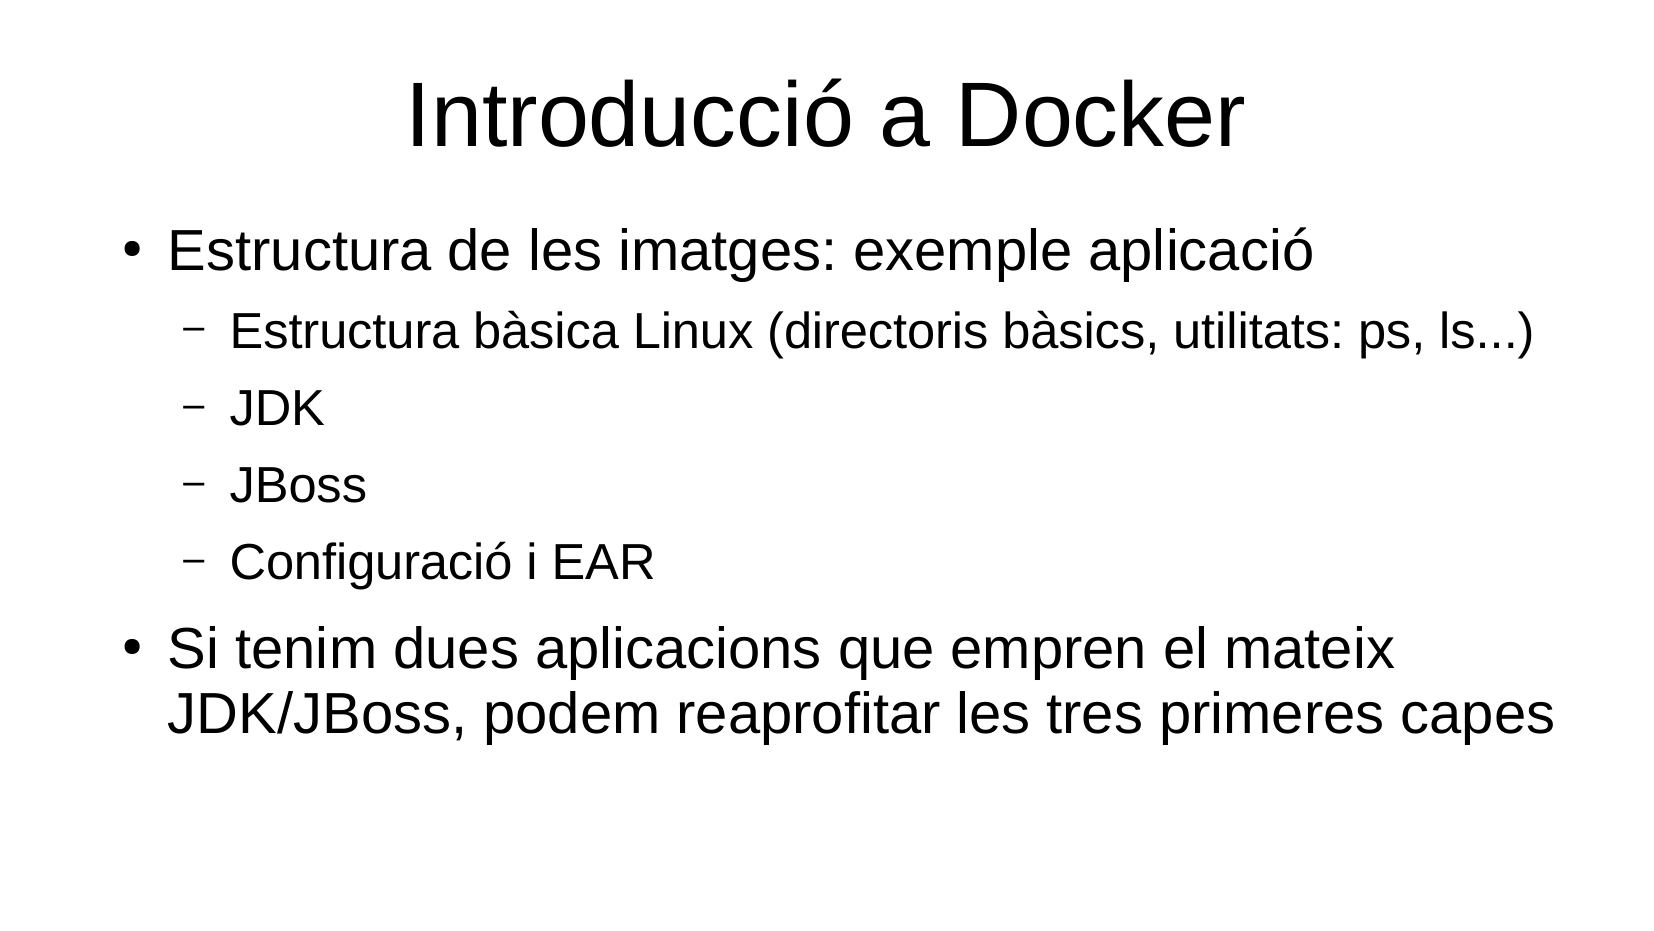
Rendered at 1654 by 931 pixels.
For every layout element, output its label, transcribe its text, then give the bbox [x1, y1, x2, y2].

list Estructura de les imatges: exemple aplicació Estructura bàsica Linux (directoris bàsics, utilitats: ps, ls...) JDK JBoss Configuració i EAR Si tenim dues aplicacions que empren el mateix JDK/JBoss, podem reaprofitar les tres primeres capes [106, 217, 1595, 758]
title Introducció a Docker [82, 37, 1571, 193]
